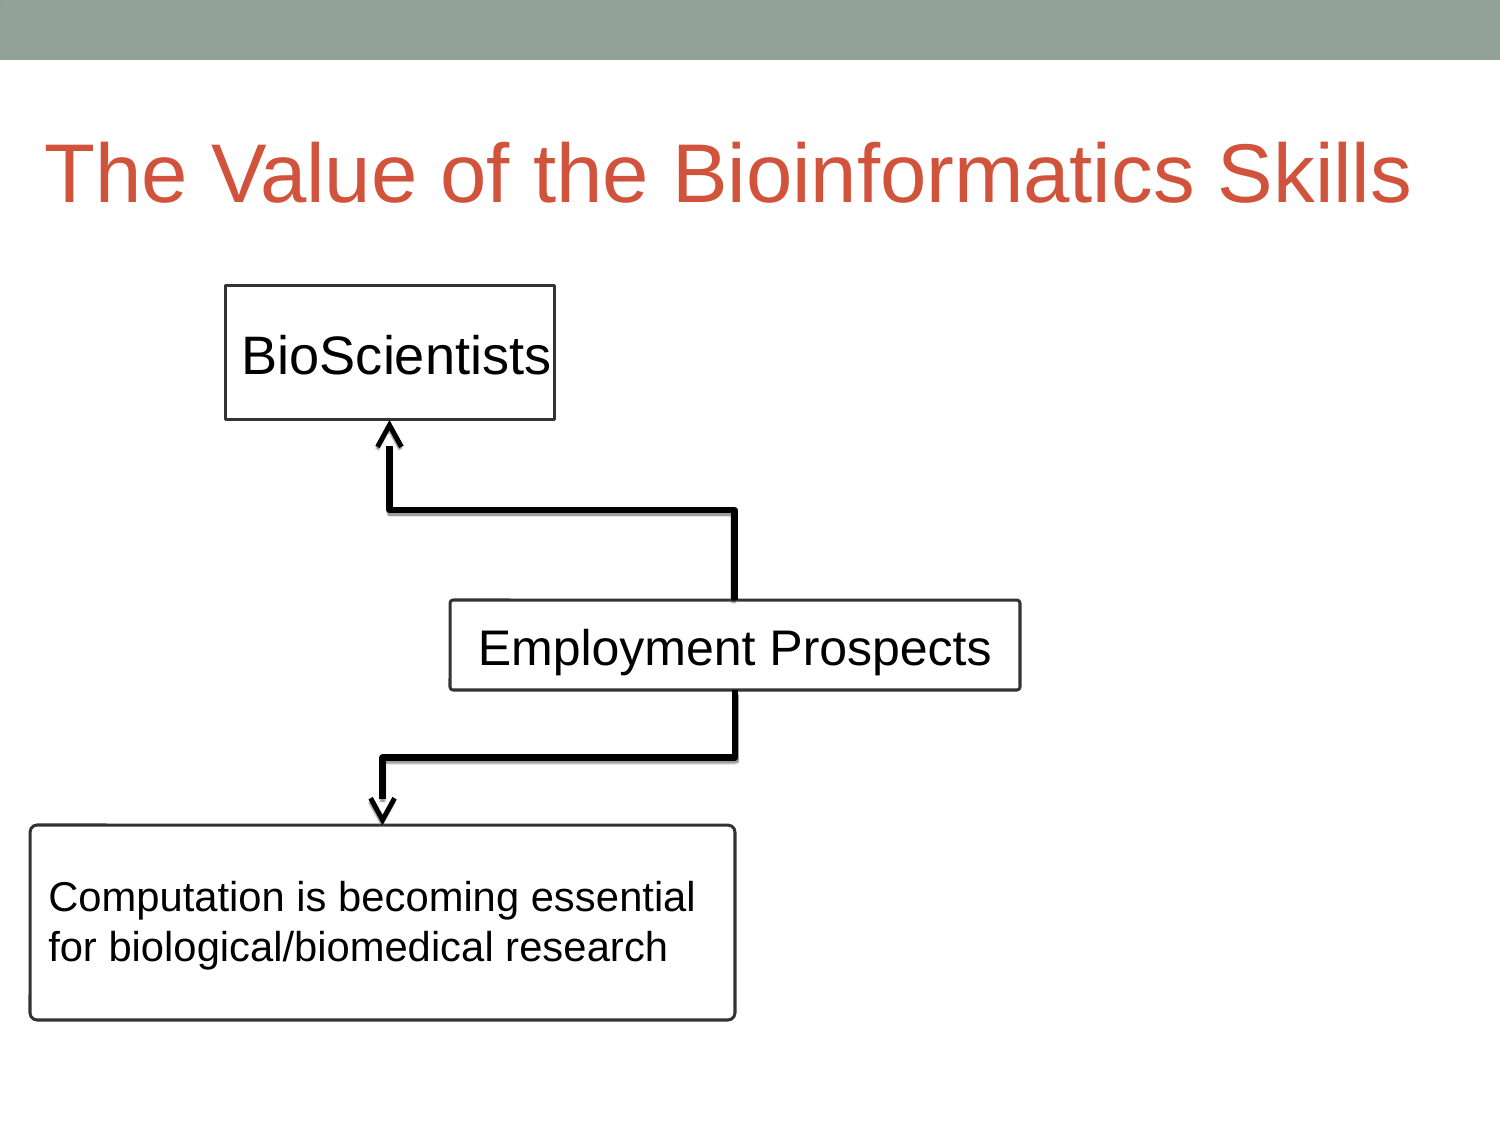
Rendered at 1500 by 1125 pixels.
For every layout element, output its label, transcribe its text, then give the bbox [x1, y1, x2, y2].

text_box The Value of the Bioinformatics Skills [30, 87, 1464, 250]
text_box BioScientists [225, 285, 555, 420]
text_box Computation is becoming essential for biological/biomedical research [30, 825, 736, 1021]
text_box Employment Prospects [450, 600, 1021, 691]
